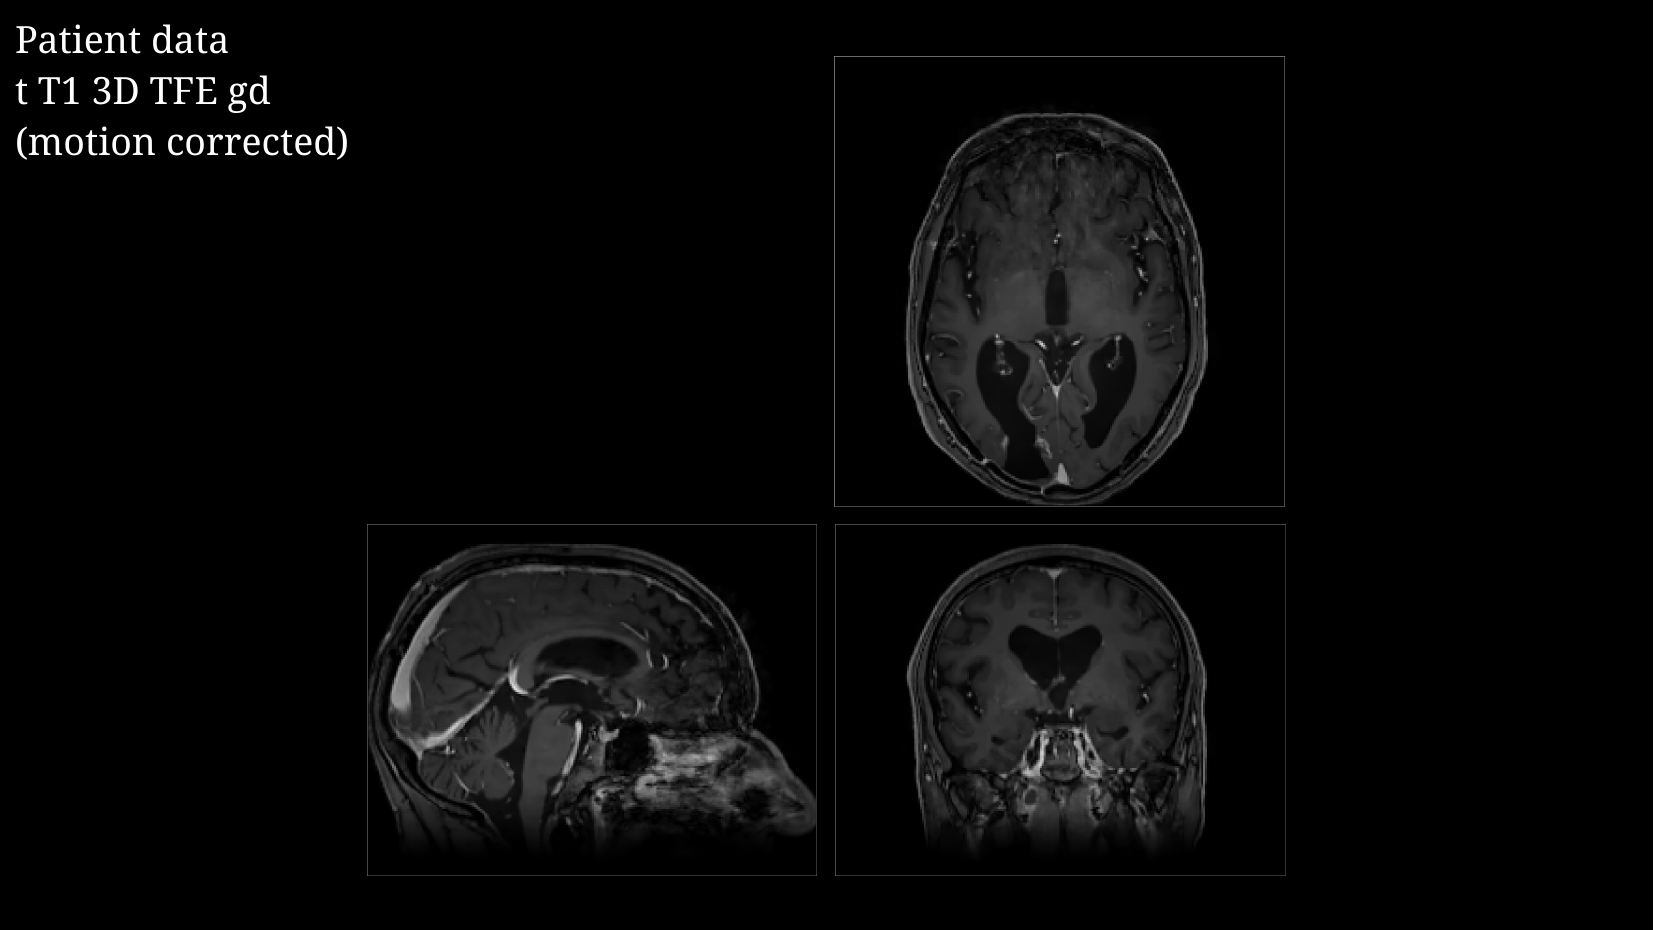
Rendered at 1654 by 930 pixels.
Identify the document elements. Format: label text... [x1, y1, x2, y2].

picture [367, 524, 817, 876]
title Patient data t T1 3D TFE gd (motion corrected) [15, 4, 713, 176]
picture [834, 56, 1285, 507]
picture [835, 524, 1286, 876]
